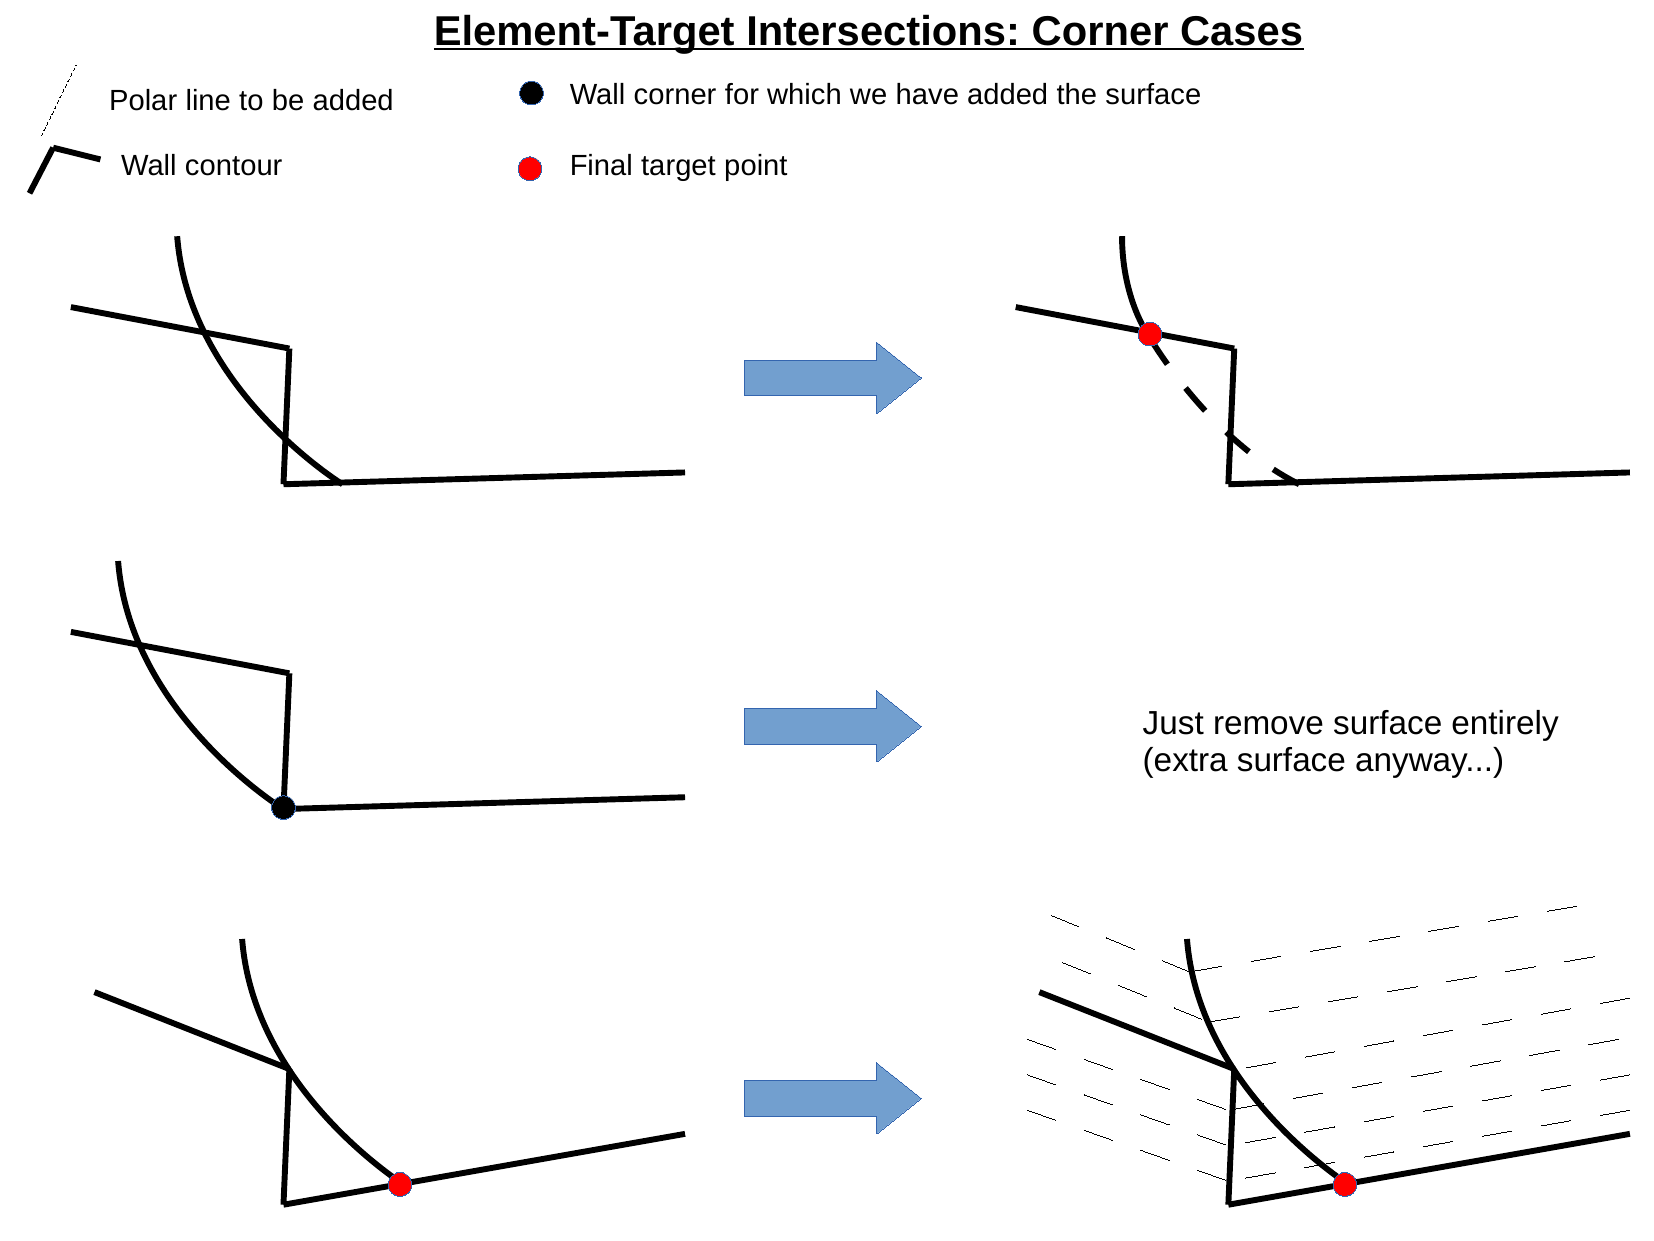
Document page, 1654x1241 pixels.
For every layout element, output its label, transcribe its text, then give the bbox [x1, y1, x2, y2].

text_box Final target point [555, 141, 1140, 190]
text_box [388, 1172, 412, 1197]
text_box [744, 342, 922, 414]
text_box Wall corner for which we have added the surface [555, 70, 1335, 119]
text_box [1333, 1172, 1357, 1197]
text_box [744, 1062, 922, 1134]
text_box [744, 690, 922, 762]
text_box Wall contour [106, 141, 367, 190]
text_box [271, 795, 296, 820]
text_box [519, 81, 544, 105]
text_box Just remove surface entirely (extra surface anyway...) [1127, 696, 1607, 786]
text_box [1138, 322, 1162, 346]
text_box [518, 156, 542, 181]
text_box Element-Target Intersections: Corner Cases [419, 0, 1376, 62]
text_box Polar line to be added [94, 76, 485, 125]
